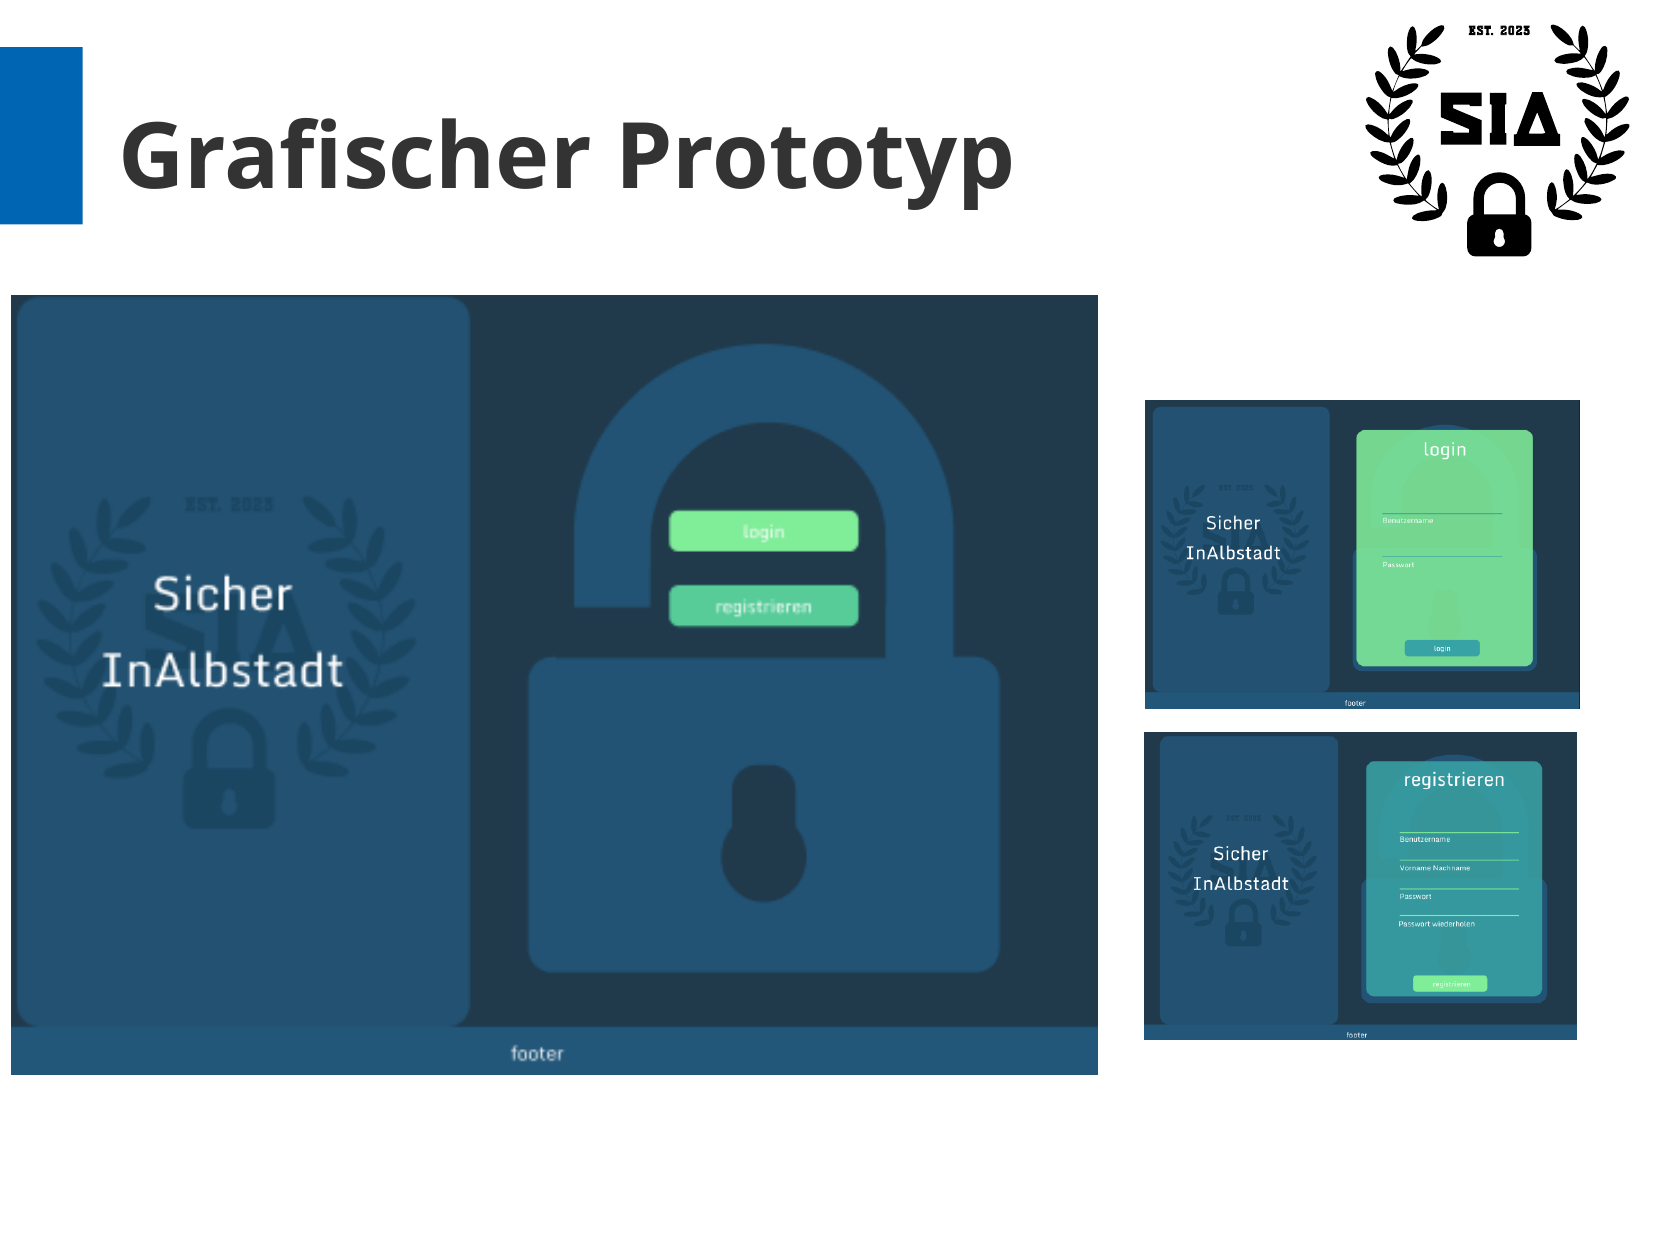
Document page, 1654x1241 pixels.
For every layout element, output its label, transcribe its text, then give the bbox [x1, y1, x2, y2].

picture [1145, 400, 1580, 709]
picture [1144, 732, 1577, 1040]
picture [11, 295, 1098, 1075]
title Grafischer Prototyp [118, 49, 1571, 257]
